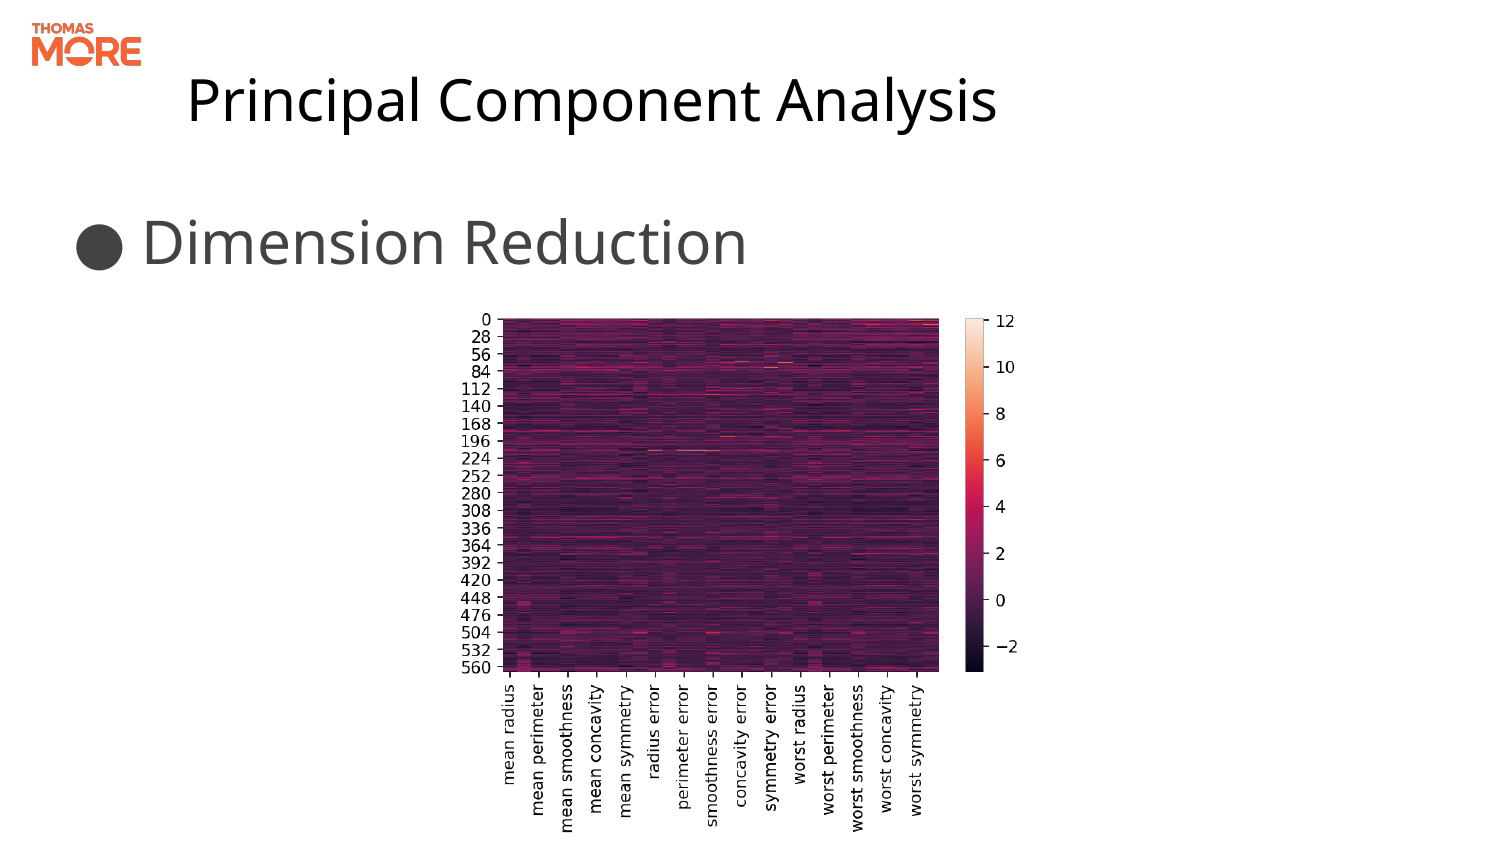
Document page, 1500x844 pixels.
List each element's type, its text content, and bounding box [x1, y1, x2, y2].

title Principal Component Analysis [171, 48, 1449, 143]
list Dimension Reduction [51, 189, 1476, 750]
picture [22, 13, 151, 76]
picture [448, 301, 1030, 844]
